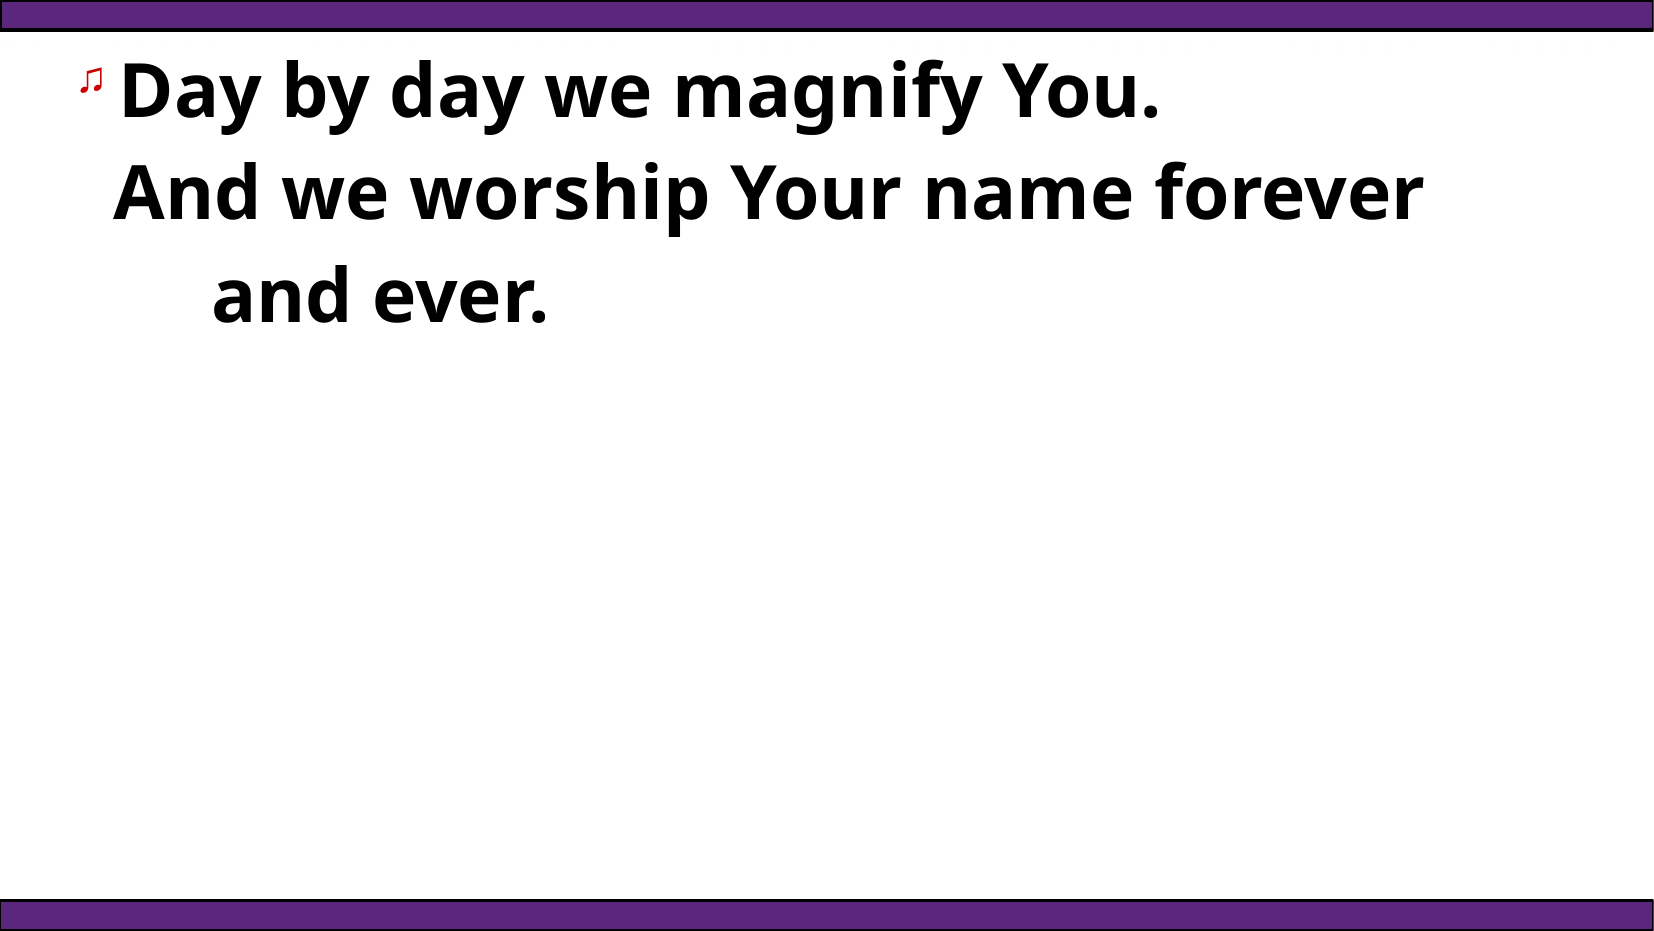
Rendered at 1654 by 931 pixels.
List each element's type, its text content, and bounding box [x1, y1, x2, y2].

text_box ♫ Day by day we magnify You. And we worship Your name forever and ever. [60, 30, 1577, 345]
text_box [0, 900, 1654, 931]
text_box [0, 0, 1654, 31]
picture [0, 31, 1654, 900]
